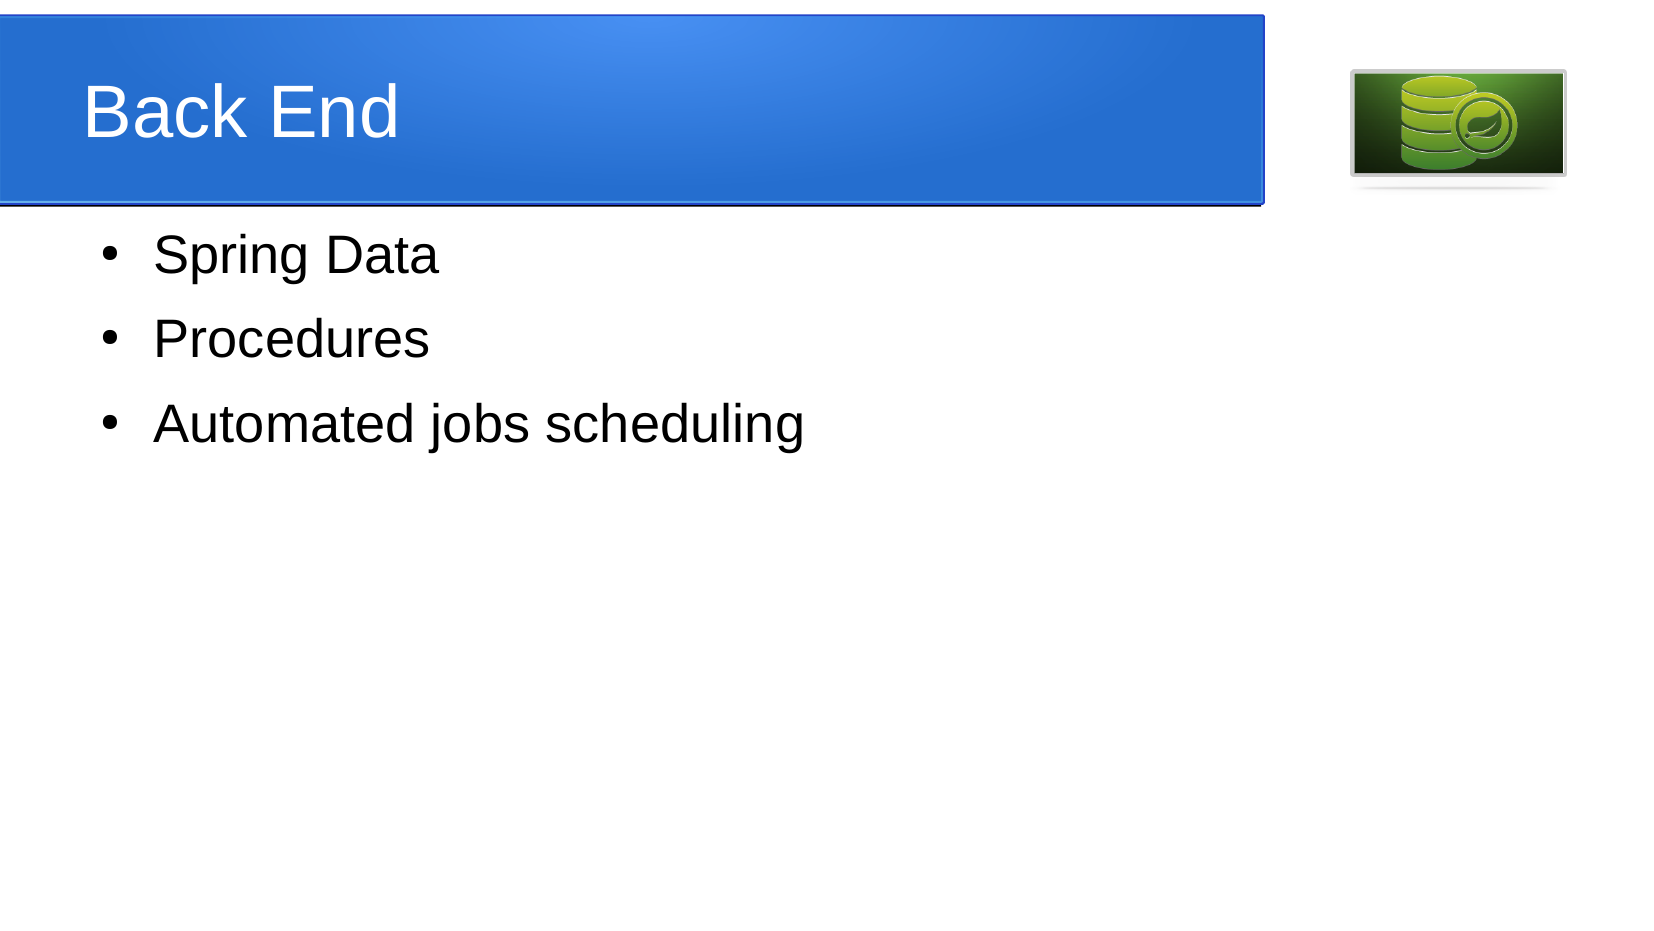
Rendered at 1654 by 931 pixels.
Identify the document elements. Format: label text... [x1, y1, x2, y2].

list Spring Data Procedures Automated jobs scheduling [82, 224, 1571, 764]
picture [1350, 69, 1567, 196]
title Back End [82, 35, 1235, 189]
